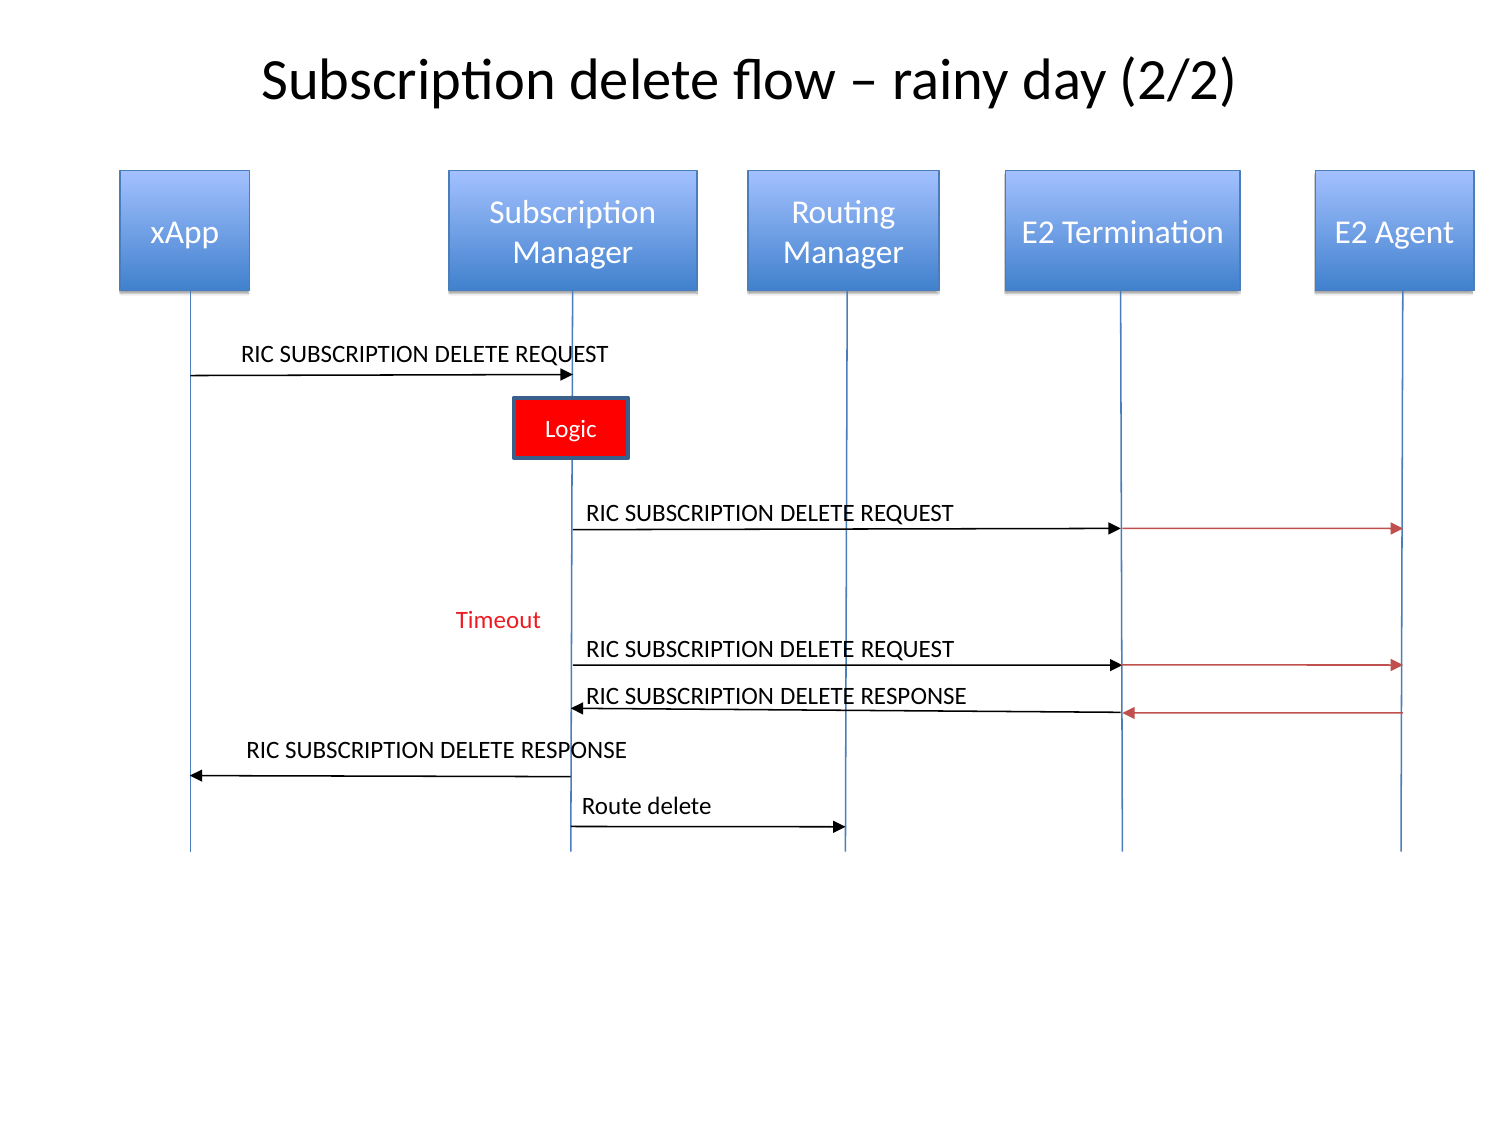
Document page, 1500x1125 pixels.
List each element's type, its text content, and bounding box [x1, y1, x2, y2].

text_box RIC SUBSCRIPTION DELETE RESPONSE [231, 725, 643, 771]
text_box RIC SUBSCRIPTION DELETE REQUEST [571, 624, 1075, 670]
text_box E2 Agent [1315, 170, 1474, 291]
text_box xApp [120, 170, 250, 291]
text_box Logic [513, 397, 628, 459]
text_box RIC SUBSCRIPTION DELETE RESPONSE [571, 671, 1087, 717]
text_box RIC SUBSCRIPTION DELETE REQUEST [574, 330, 625, 376]
text_box Subscription Manager [448, 170, 697, 291]
text_box Route delete [567, 781, 774, 827]
text_box RIC SUBSCRIPTION DELETE REQUEST [226, 330, 571, 374]
text_box E2 Termination [1005, 170, 1241, 291]
text_box Timeout [441, 595, 585, 641]
title Subscription delete flow – rainy day (2/2) [75, 32, 1425, 120]
text_box Routing Manager [748, 170, 940, 291]
text_box RIC SUBSCRIPTION DELETE REQUEST [571, 488, 1075, 534]
